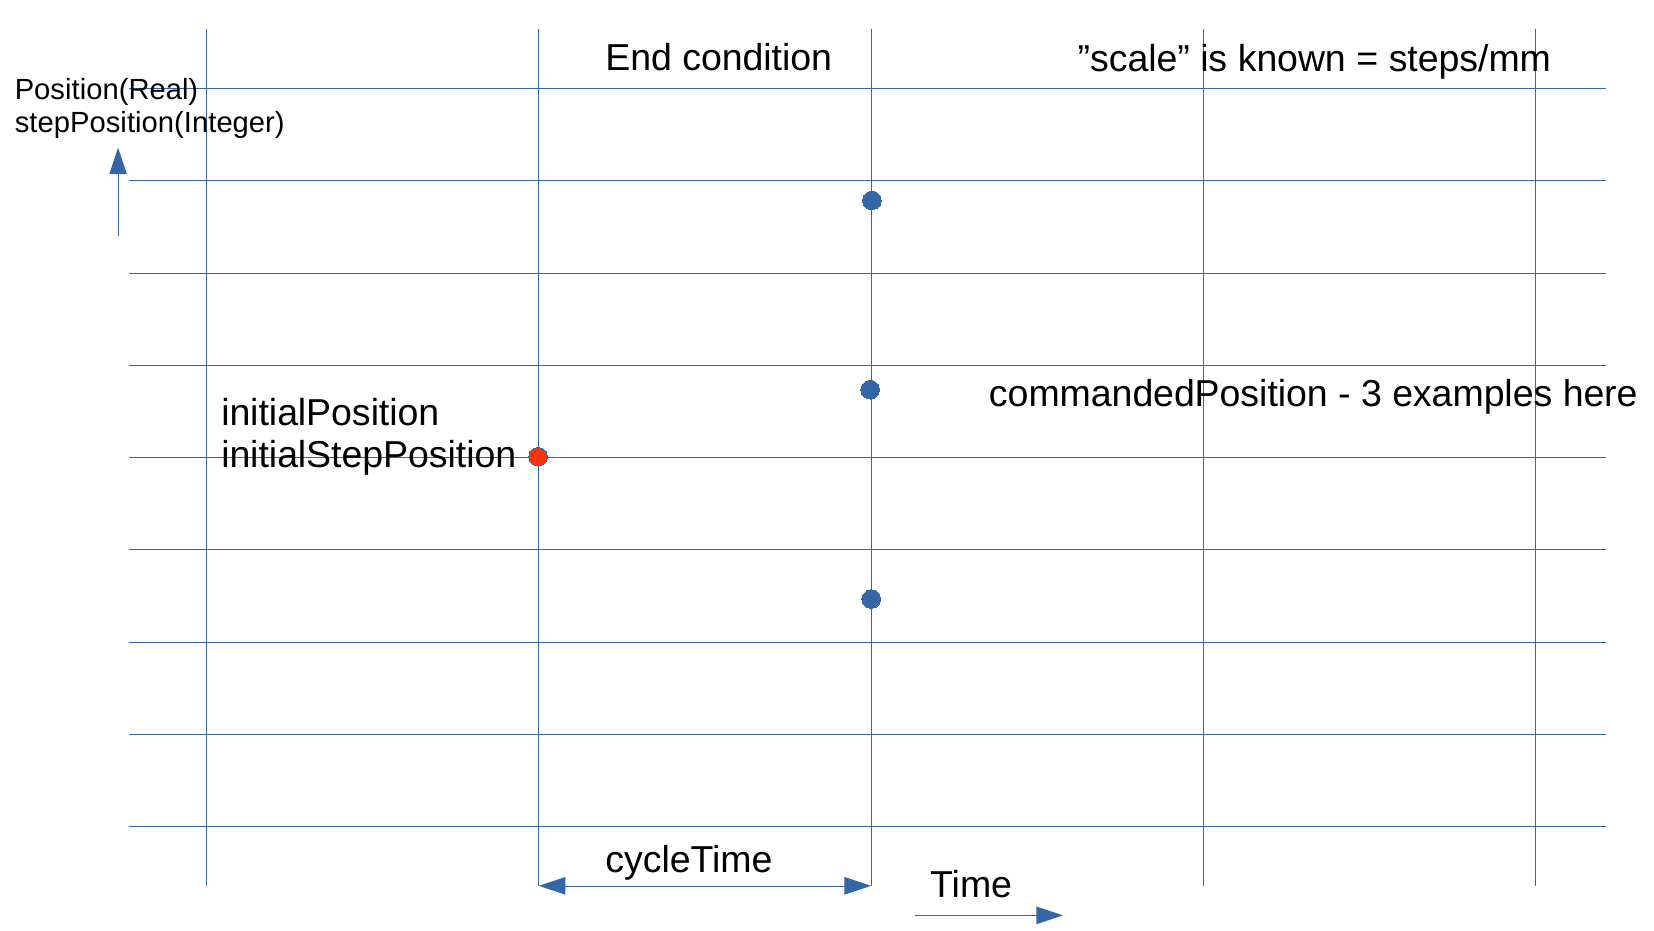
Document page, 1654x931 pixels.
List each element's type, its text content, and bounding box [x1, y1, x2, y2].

text_box Time [915, 856, 1034, 916]
text_box cycleTime [590, 831, 827, 886]
text_box [862, 190, 882, 210]
text_box [860, 380, 880, 400]
text_box ”scale” is known = steps/mm [1062, 29, 1625, 129]
text_box initialPosition initialStepPosition [206, 383, 591, 525]
text_box [861, 589, 881, 609]
text_box End condition [590, 29, 1004, 87]
text_box Position(Real) stepPosition(Integer) [0, 65, 325, 207]
text_box commandedPosition - 3 examples here [974, 365, 1654, 507]
